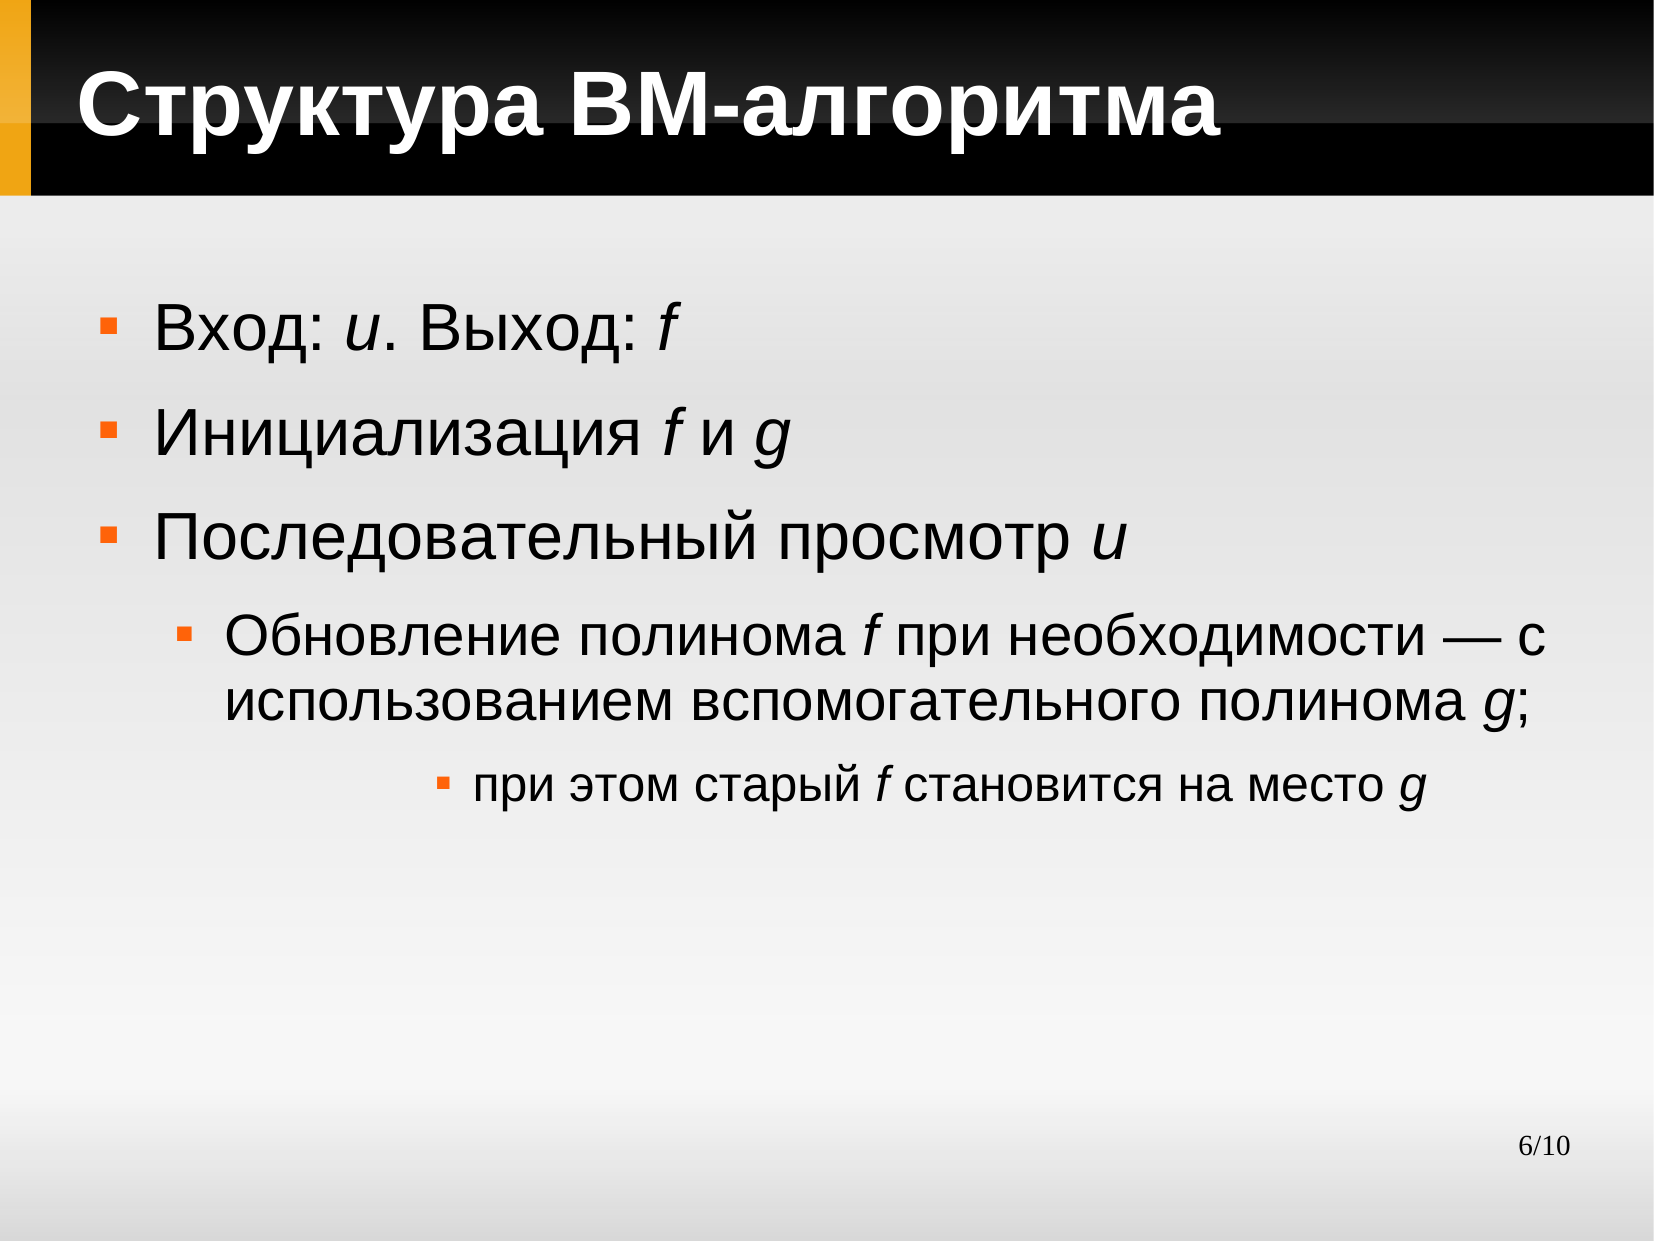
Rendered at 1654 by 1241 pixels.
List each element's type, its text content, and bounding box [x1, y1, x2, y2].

title Структура BM-алгоритма [76, 7, 1565, 200]
picture [0, 0, 1654, 1241]
list Вход: u. Выход: f Инициализация f и g Последовательный просмотр u Обновление полинома f при необходимости — с использованием вспомогательного полинома g; при этом старый f становится на место g [82, 290, 1571, 1094]
